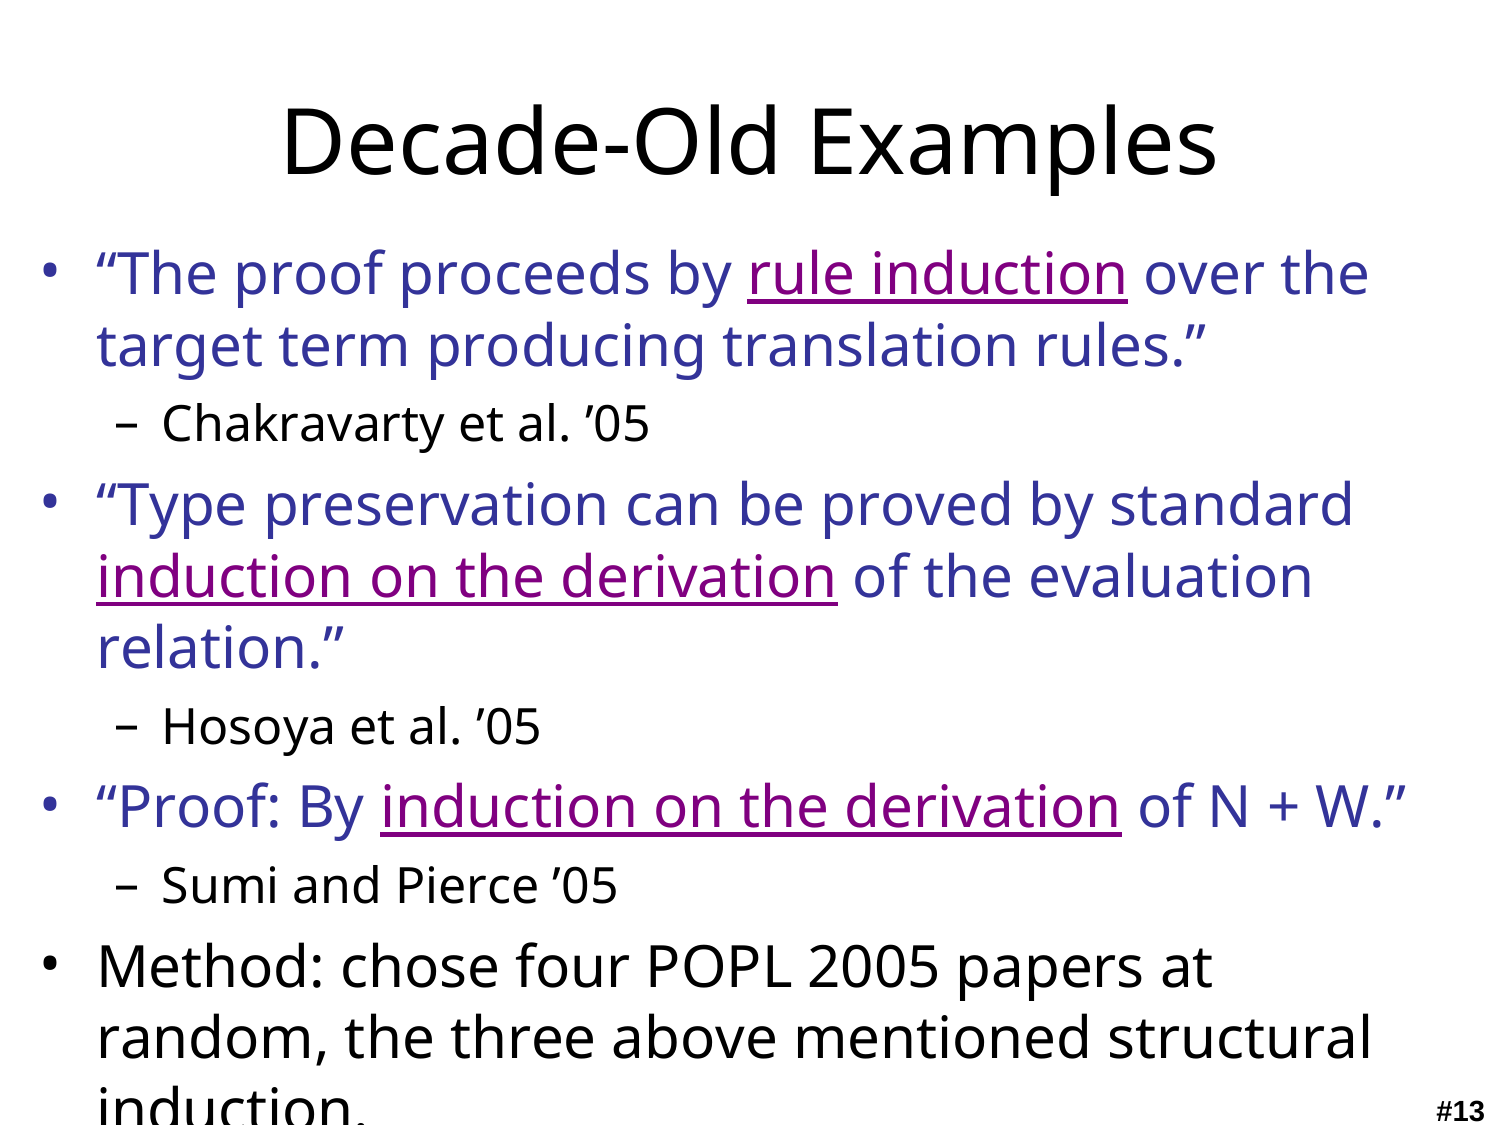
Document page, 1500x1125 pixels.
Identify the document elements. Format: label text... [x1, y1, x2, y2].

list “The proof proceeds by rule induction over the target term producing translation rules.” Chakravarty et al. ’05 “Type preservation can be proved by standard induction on the derivation of the evaluation relation.” Hosoya et al. ’05 “Proof: By induction on the derivation of N + W.” Sumi and Pierce ’05 Method: chose four POPL 2005 papers at random, the three above mentioned structural induction. (emphasis mine) [24, 230, 1450, 1109]
title Decade-Old Examples [75, 45, 1426, 230]
